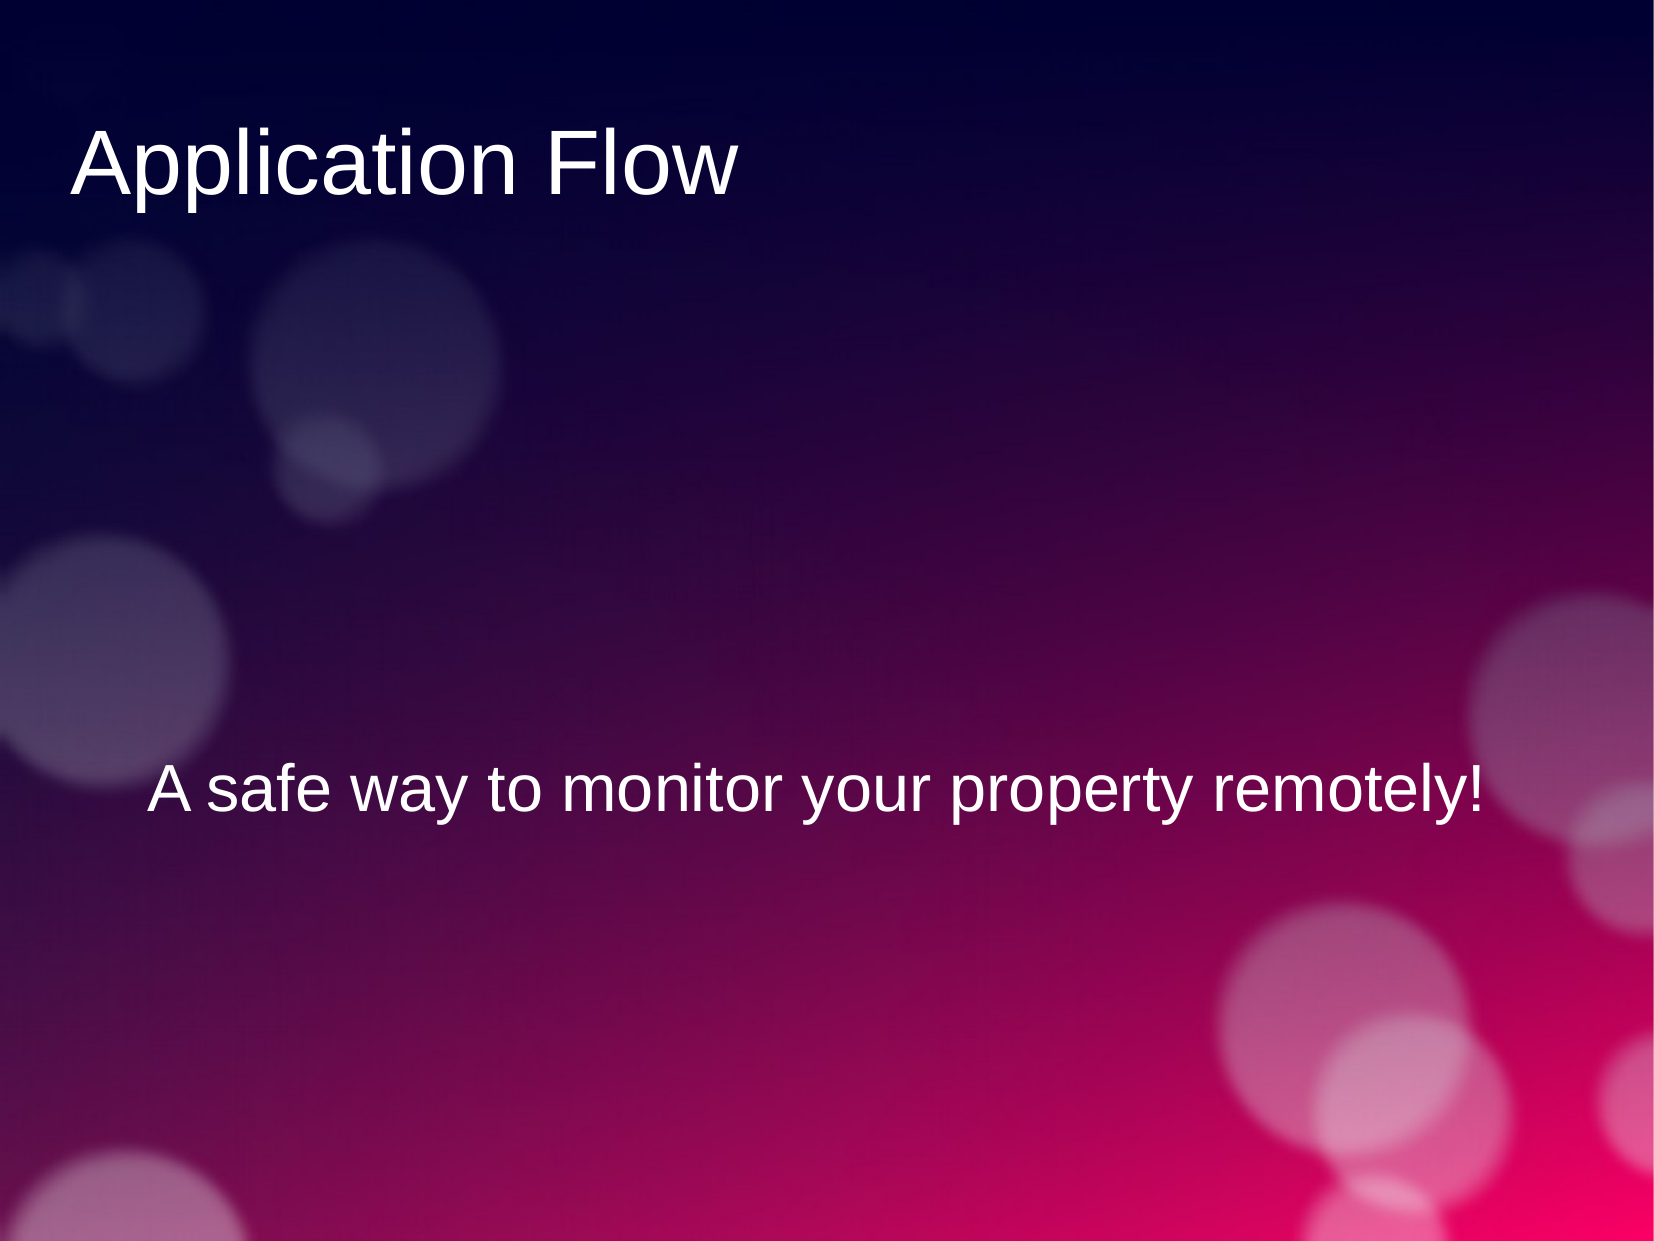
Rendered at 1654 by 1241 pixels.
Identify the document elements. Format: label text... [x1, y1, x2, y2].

picture [0, 0, 1654, 1241]
subtitle A safe way to monitor your property remotely! [82, 566, 1571, 1010]
title Application Flow [70, 59, 1559, 267]
